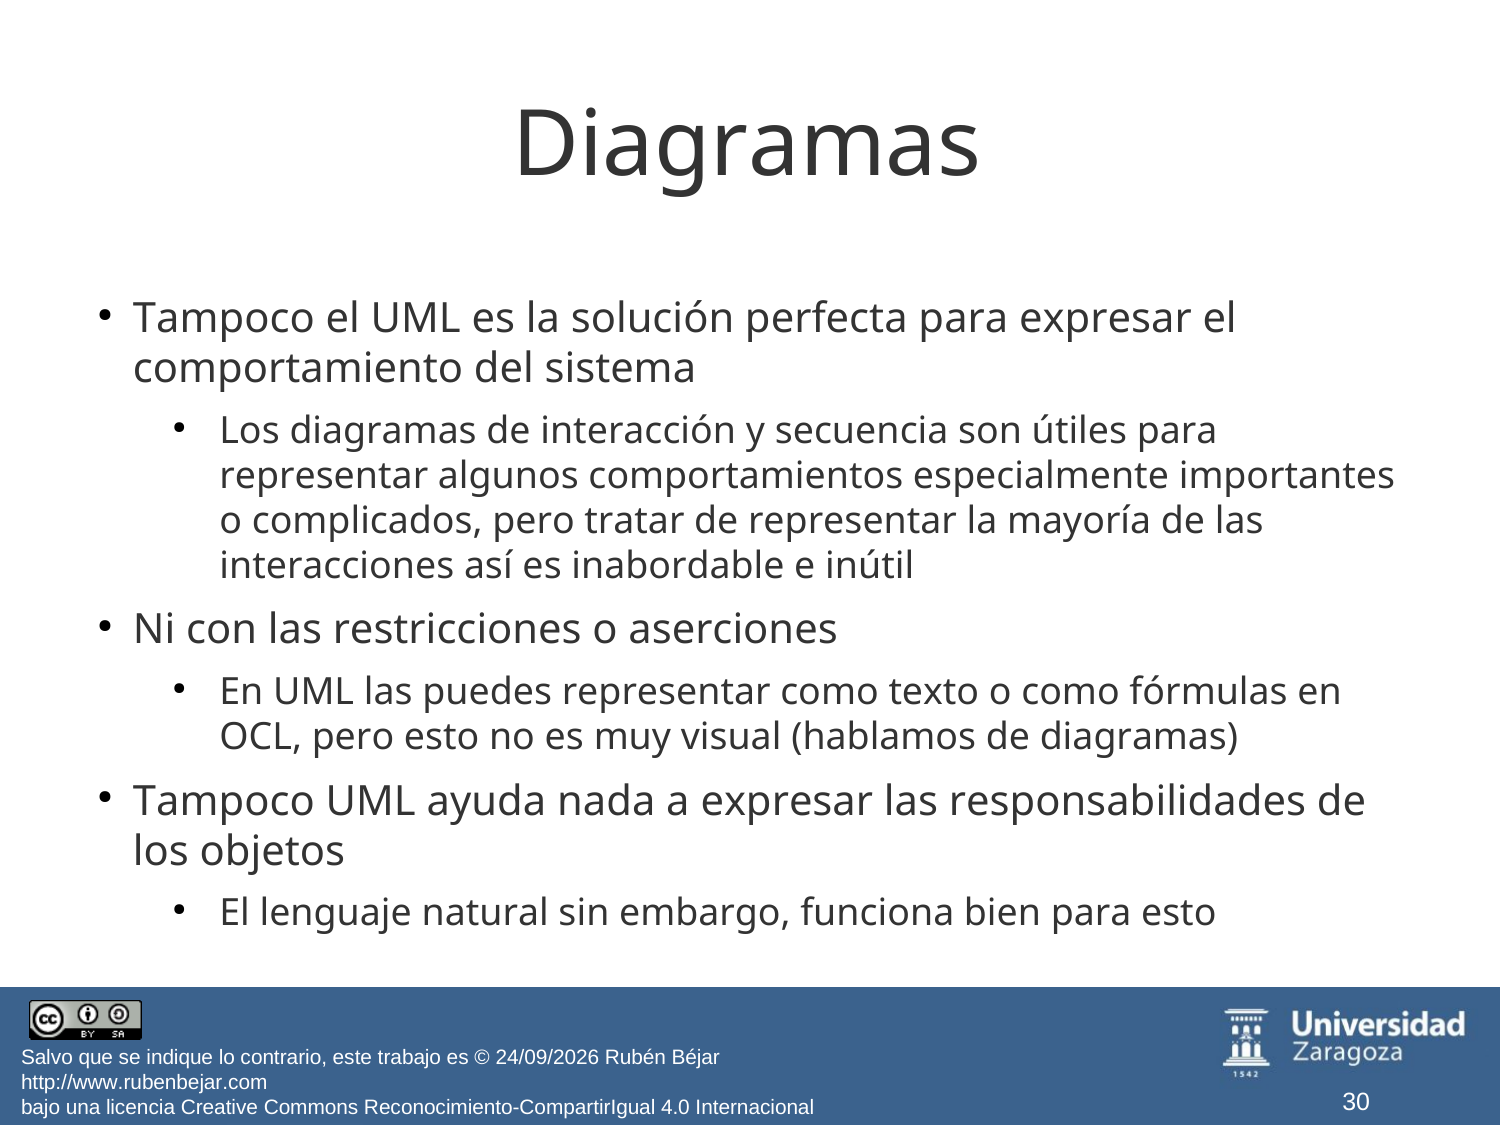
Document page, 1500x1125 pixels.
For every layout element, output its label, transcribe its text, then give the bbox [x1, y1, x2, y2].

picture [0, 987, 1500, 1125]
list Tampoco el UML es la solución perfecta para expresar el comportamiento del sistema Los diagramas de interacción y secuencia son útiles para representar algunos comportamientos especialmente importantes o complicados, pero tratar de representar la mayoría de las interacciones así es inabordable e inútil Ni con las restricciones o aserciones En UML las puedes representar como texto o como fórmulas en OCL, pero esto no es muy visual (hablamos de diagramas) Tampoco UML ayuda nada a expresar las responsabilidades de los objetos El lenguaje natural sin embargo, funciona bien para esto [82, 283, 1418, 957]
title Diagramas [74, 21, 1420, 257]
